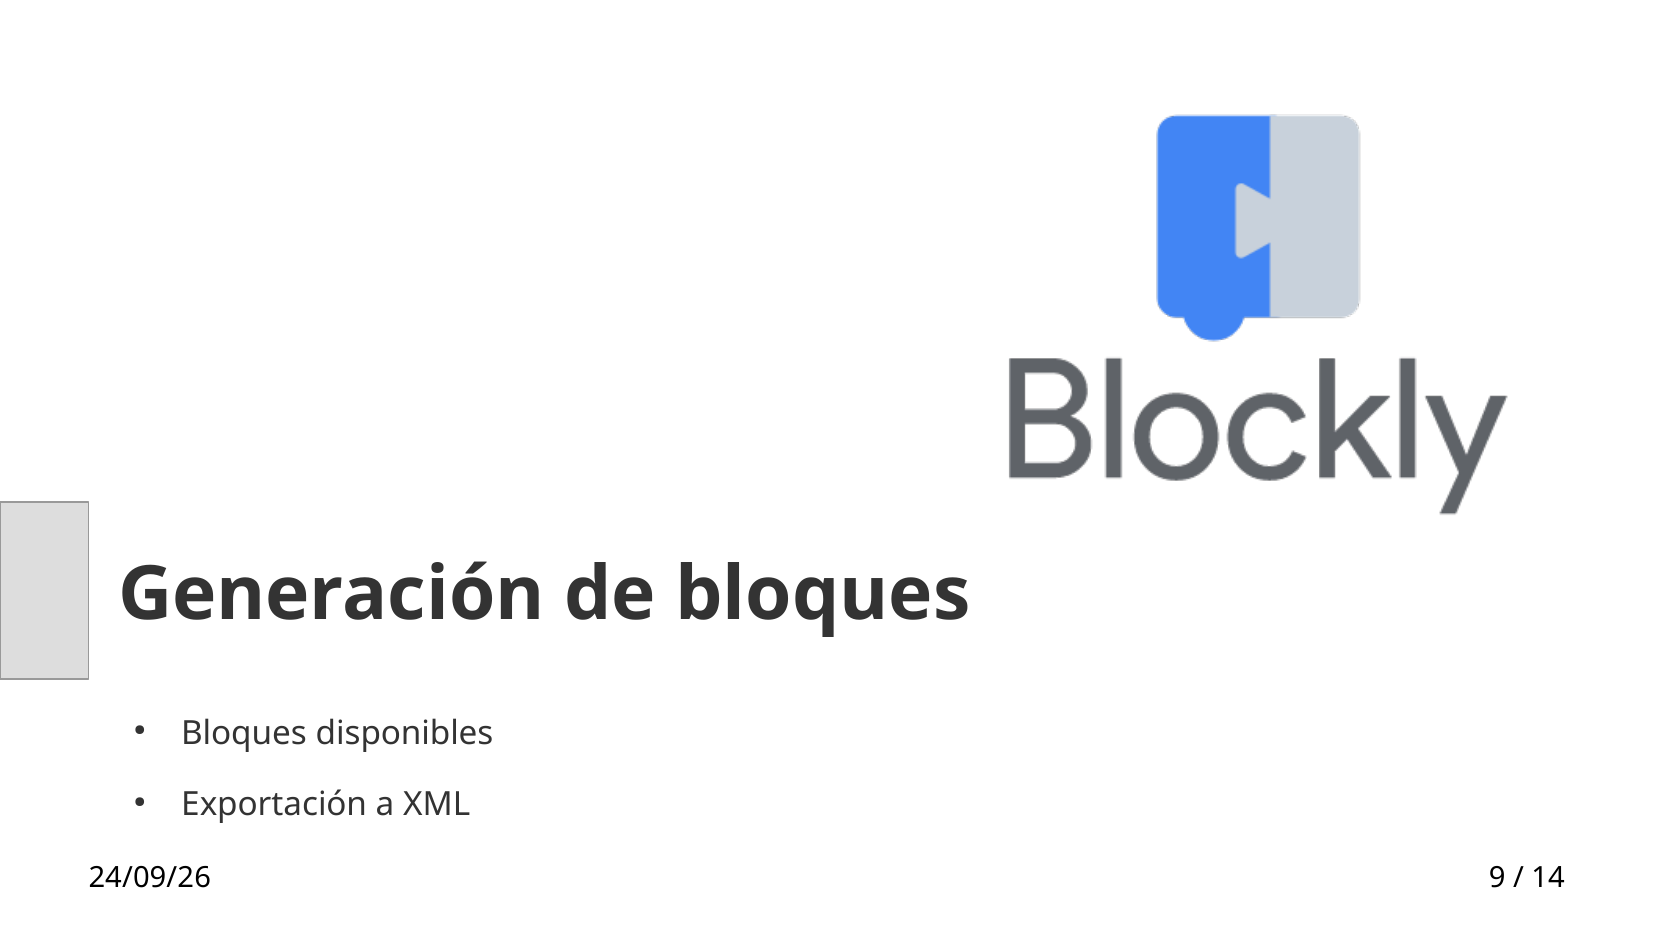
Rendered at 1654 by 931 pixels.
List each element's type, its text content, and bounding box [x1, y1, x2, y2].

list Bloques disponibles Exportación a XML [118, 708, 1536, 827]
title Generación de bloques [118, 501, 1536, 680]
picture [950, 57, 1567, 573]
